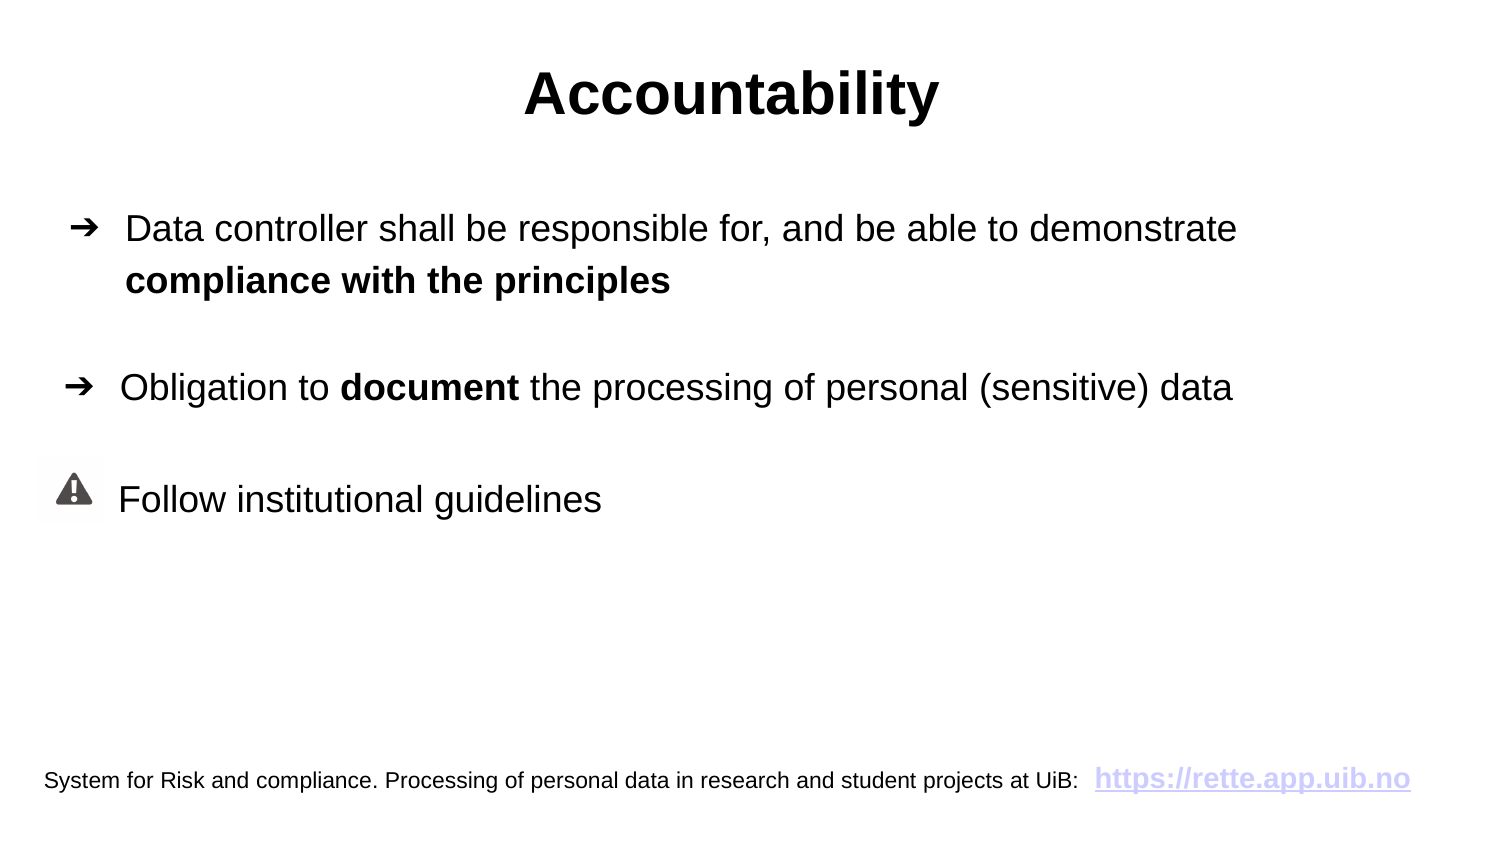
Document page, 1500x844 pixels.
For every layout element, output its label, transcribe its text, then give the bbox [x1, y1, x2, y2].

text_box Accountability [160, 35, 1304, 146]
text_box System for Risk and compliance. Processing of personal data in research and student projects at UiB: https://rette.app.uib.no [28, 738, 1472, 810]
text_box Obligation to document the processing of personal (sensitive) data [44, 341, 1456, 437]
text_box Follow institutional guidelines [43, 454, 1106, 549]
picture [37, 454, 103, 523]
text_box Data controller shall be responsible for, and be able to demonstrate compliance with the principles [50, 182, 1434, 308]
